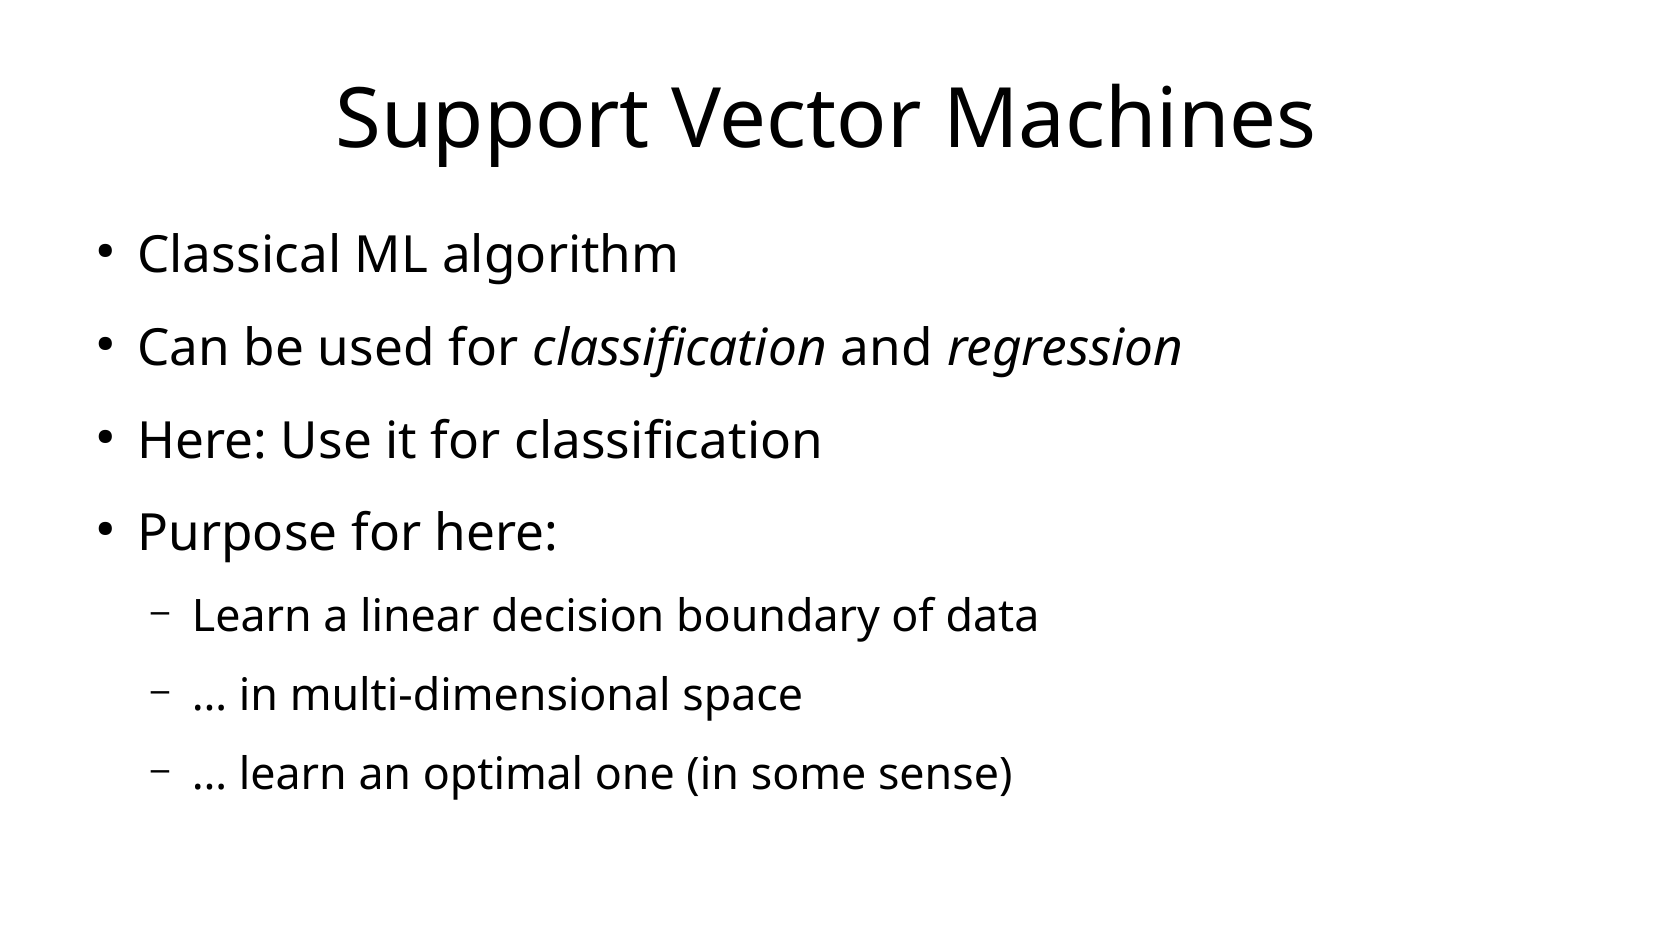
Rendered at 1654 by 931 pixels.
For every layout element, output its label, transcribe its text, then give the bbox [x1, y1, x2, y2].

list Classical ML algorithm Can be used for classification and regression Here: Use it for classification Purpose for here: Learn a linear decision boundary of data … in multi-dimensional space … learn an optimal one (in some sense) [82, 217, 1571, 811]
title Support Vector Machines [82, 37, 1571, 193]
